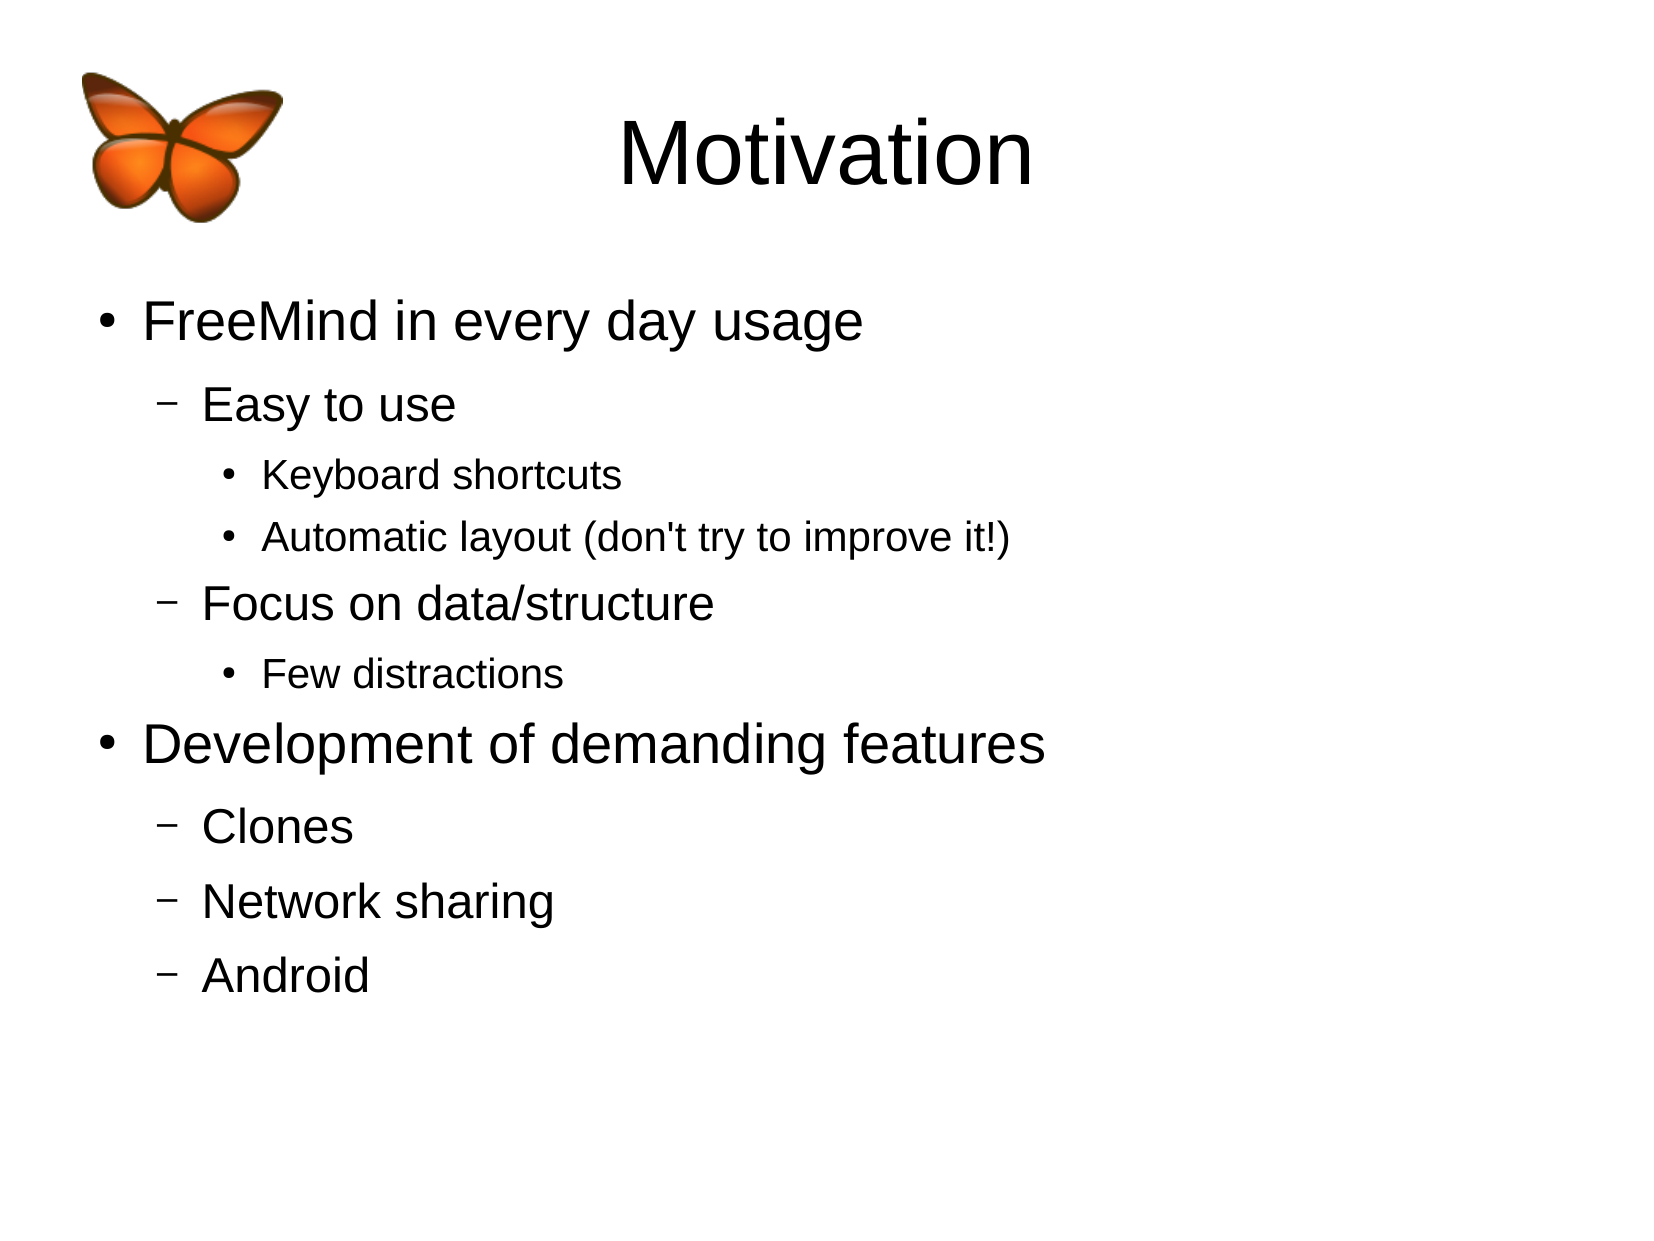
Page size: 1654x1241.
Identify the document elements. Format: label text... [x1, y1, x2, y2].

title Motivation [82, 49, 1571, 257]
list FreeMind in every day usage Easy to use Keyboard shortcuts Automatic layout (don't try to improve it!) Focus on data/structure Few distractions Development of demanding features Clones Network sharing Android [82, 290, 1571, 1010]
